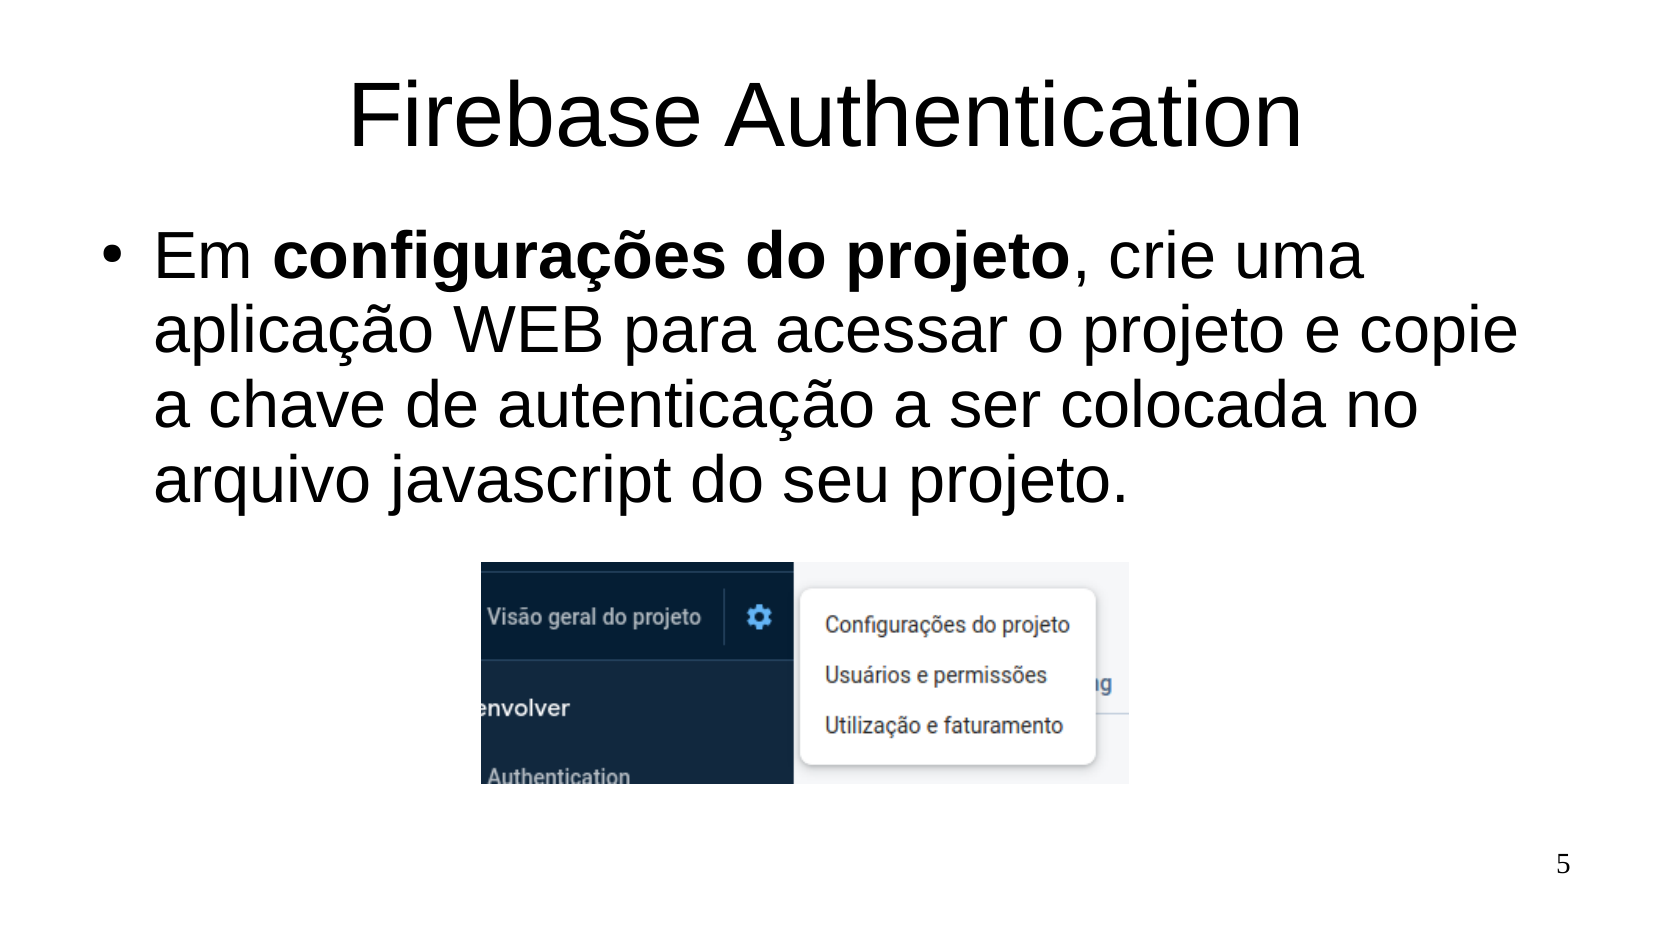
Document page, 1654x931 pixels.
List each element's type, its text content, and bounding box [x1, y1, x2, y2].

picture [481, 562, 1129, 784]
list Em configurações do projeto, crie uma aplicação WEB para acessar o projeto e copie a chave de autenticação a ser colocada no arquivo javascript do seu projeto. [82, 217, 1571, 758]
title Firebase Authentication [82, 37, 1571, 193]
